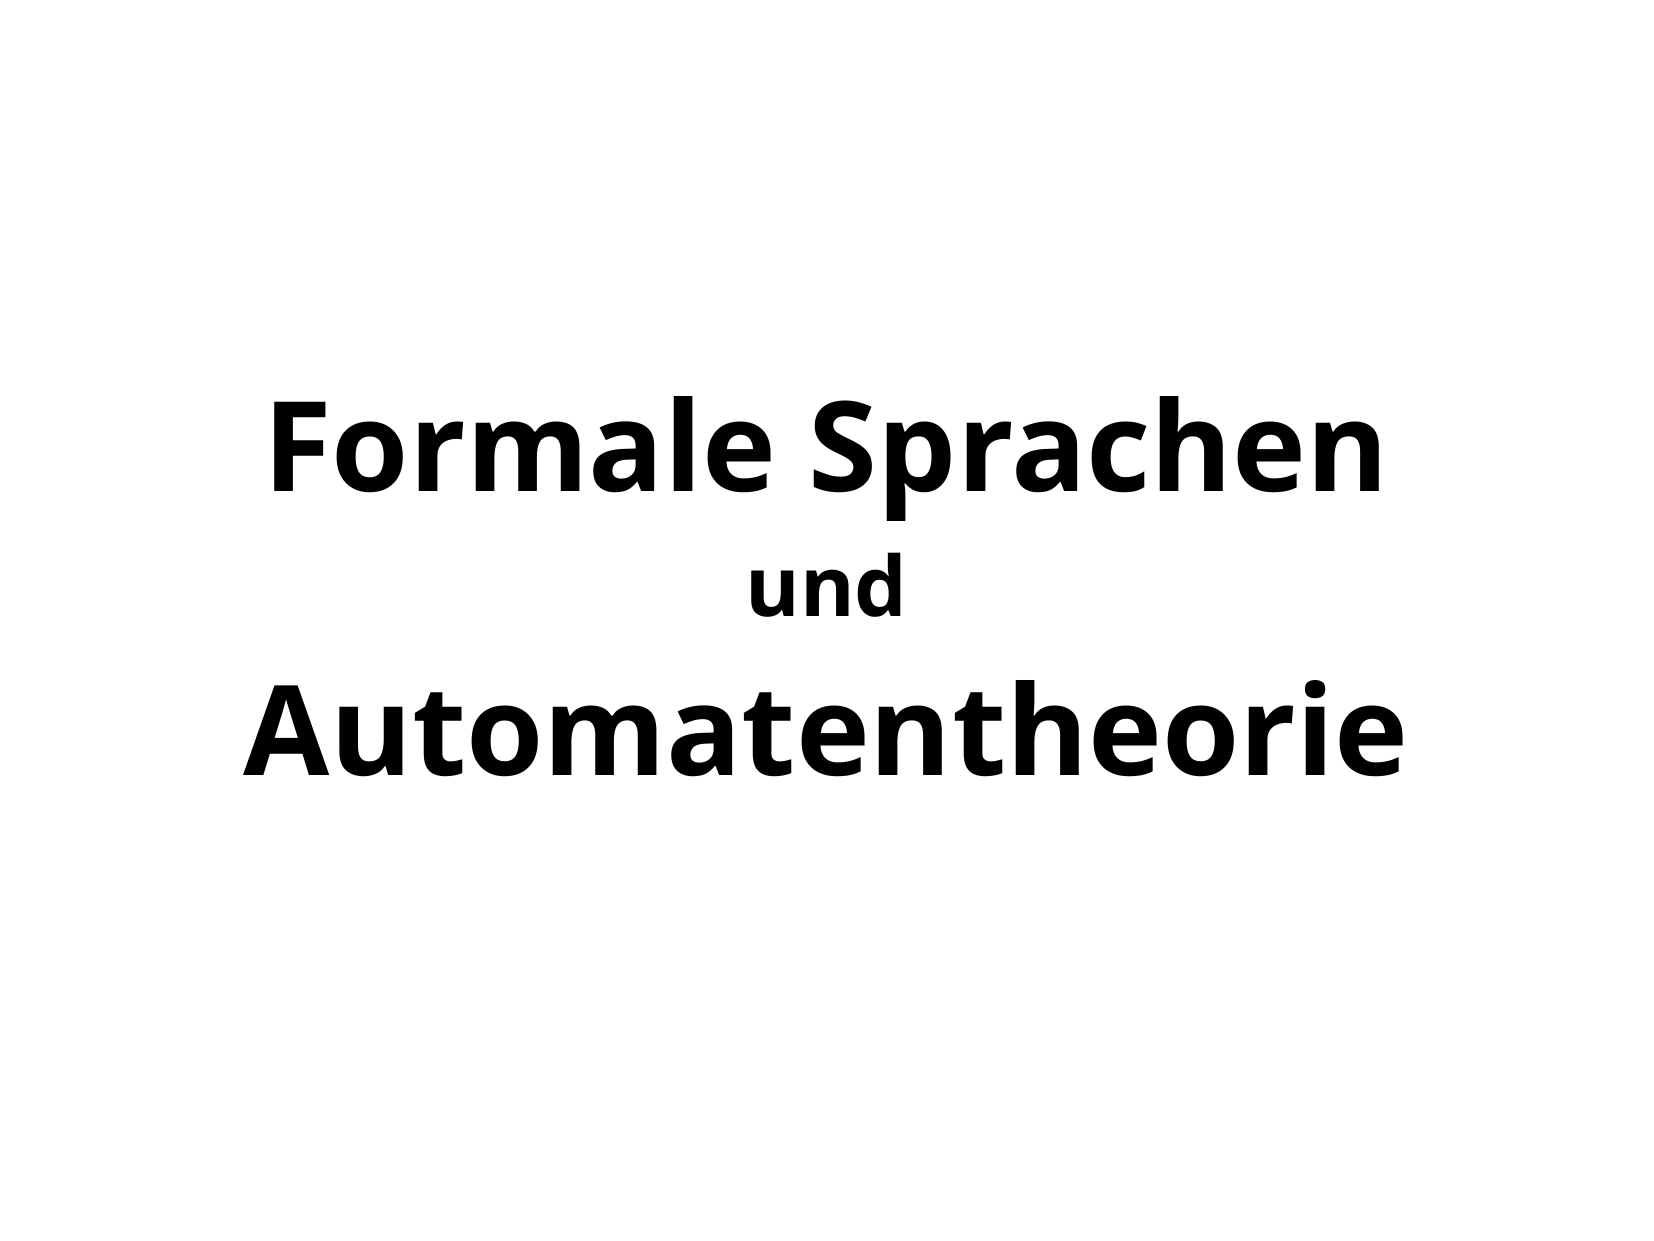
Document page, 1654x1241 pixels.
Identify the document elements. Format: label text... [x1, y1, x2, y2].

subtitle Formale Sprachen und Automatentheorie [82, 153, 1571, 1016]
